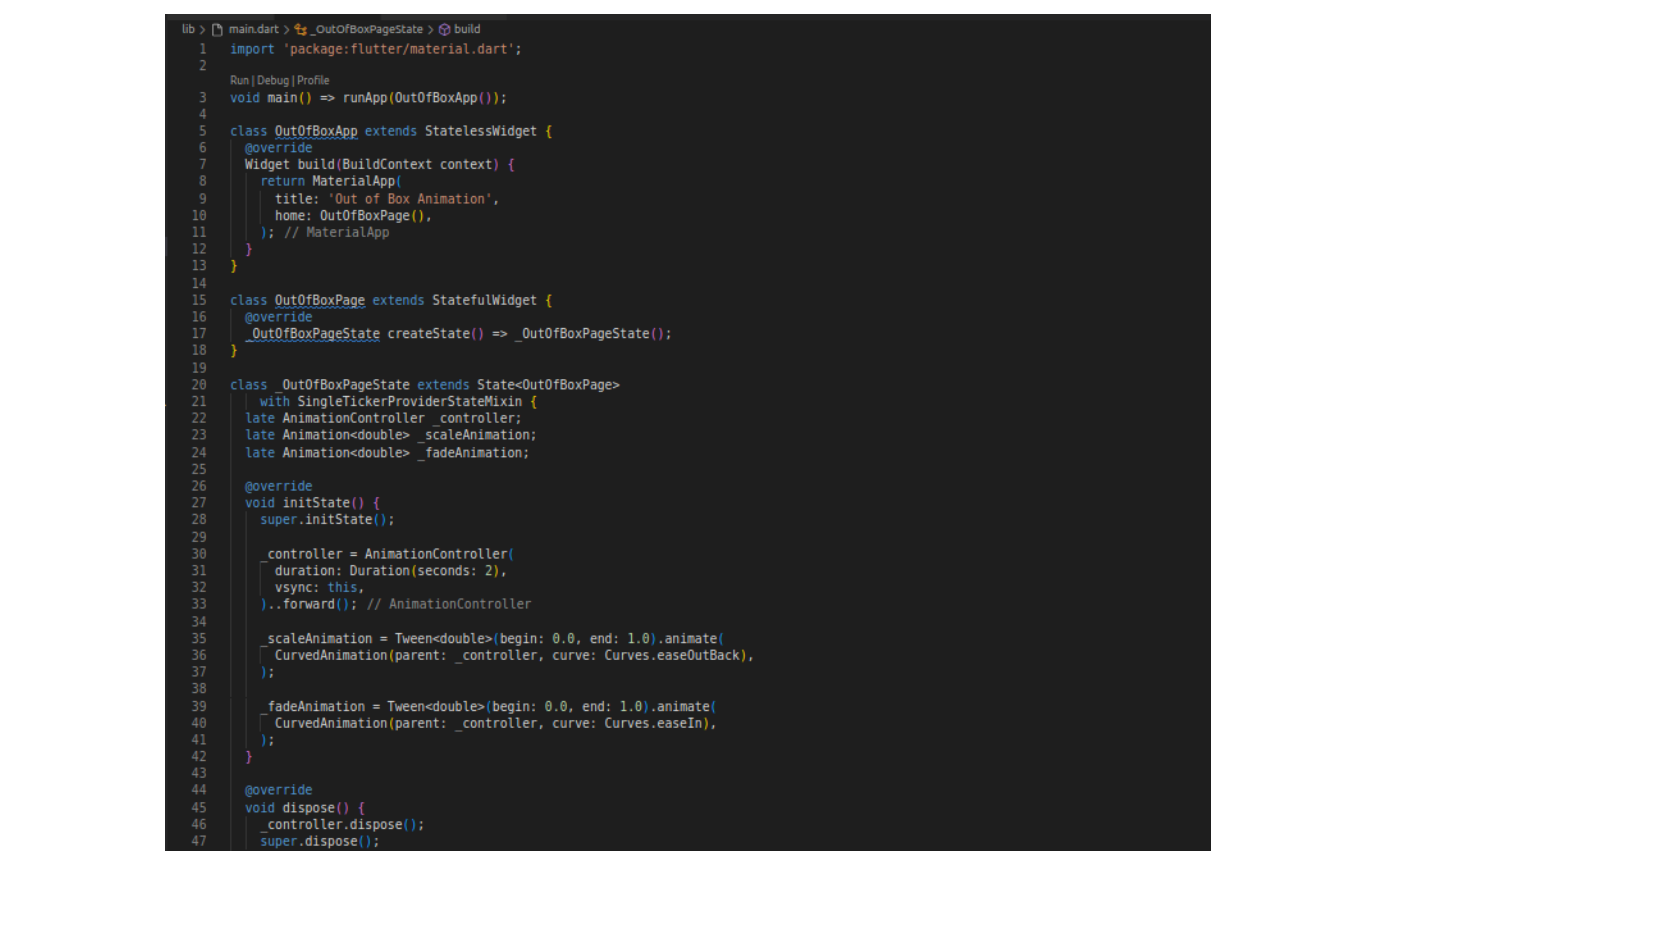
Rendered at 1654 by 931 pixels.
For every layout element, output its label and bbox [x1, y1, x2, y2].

picture [165, 14, 1211, 851]
